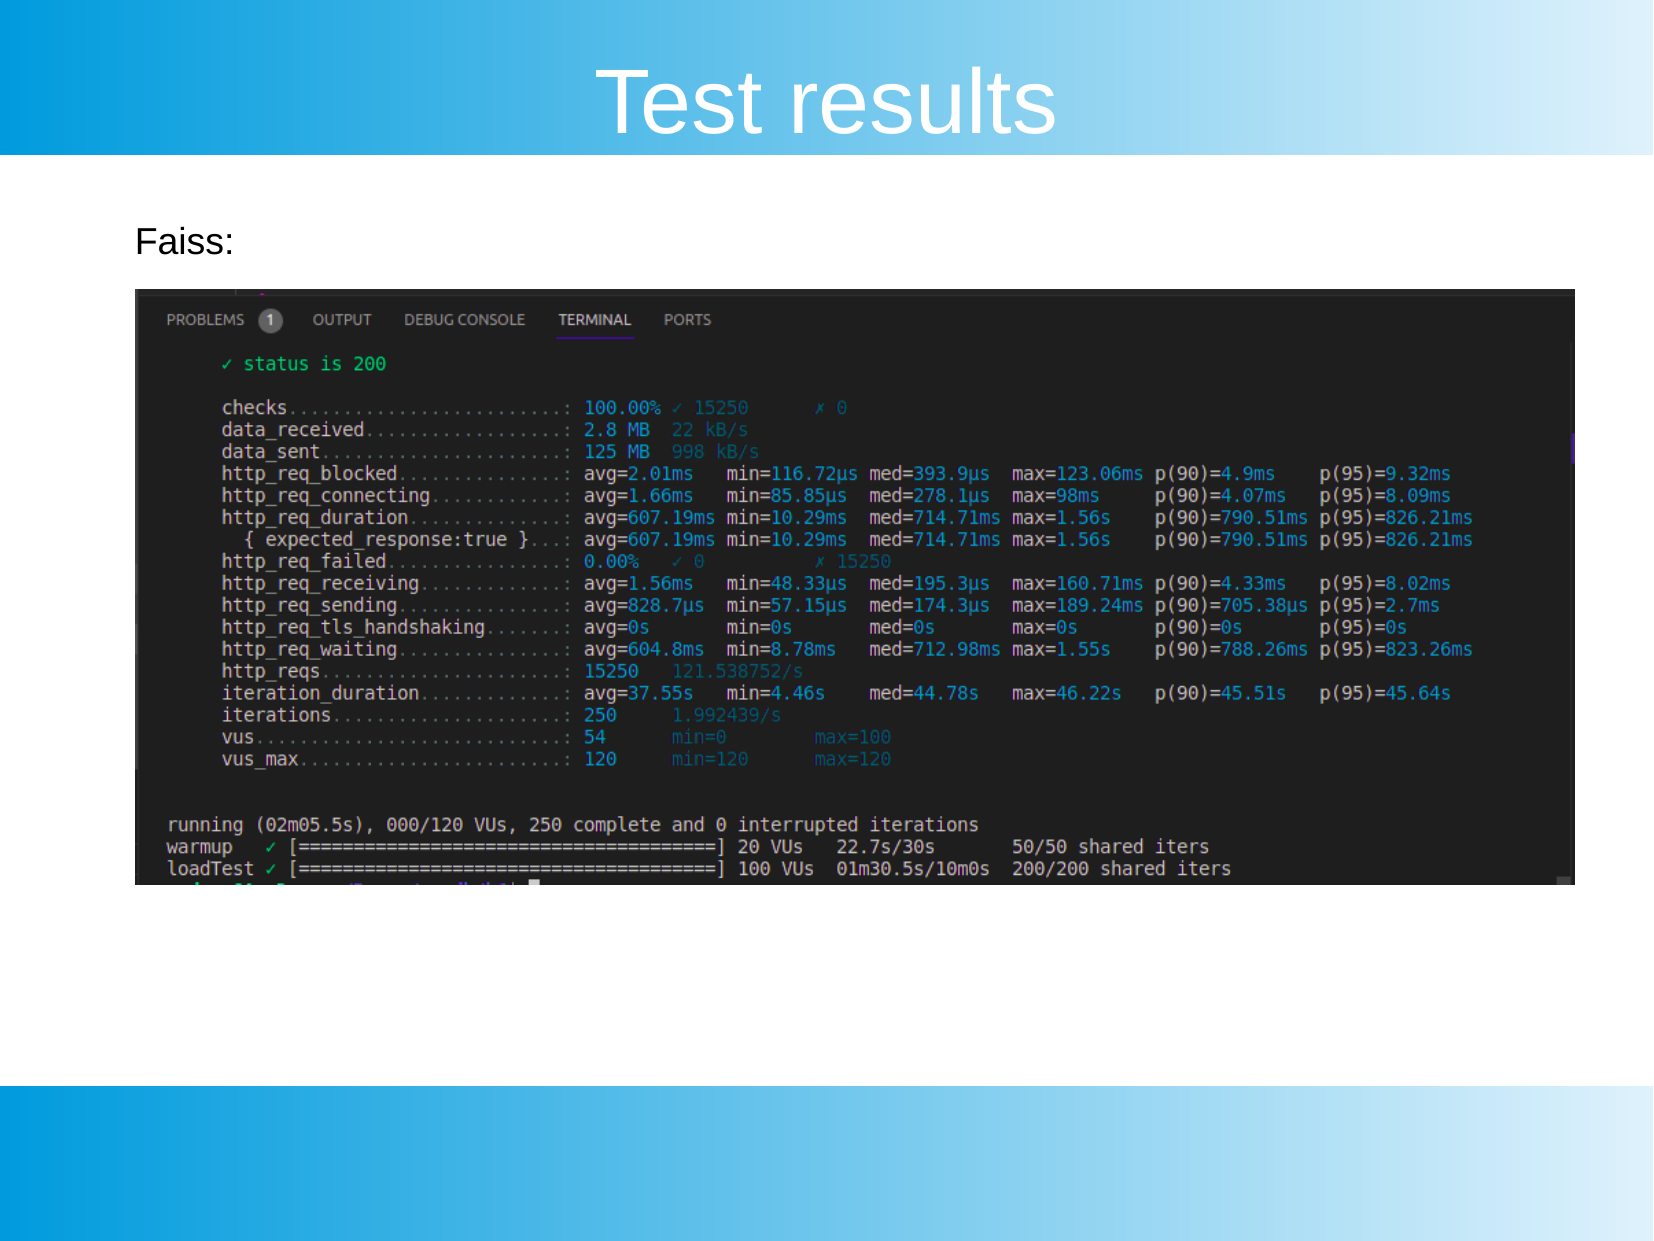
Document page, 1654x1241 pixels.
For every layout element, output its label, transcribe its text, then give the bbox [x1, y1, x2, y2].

picture [135, 289, 1576, 886]
title Test results [82, 49, 1571, 155]
text_box Faiss: [120, 213, 511, 271]
